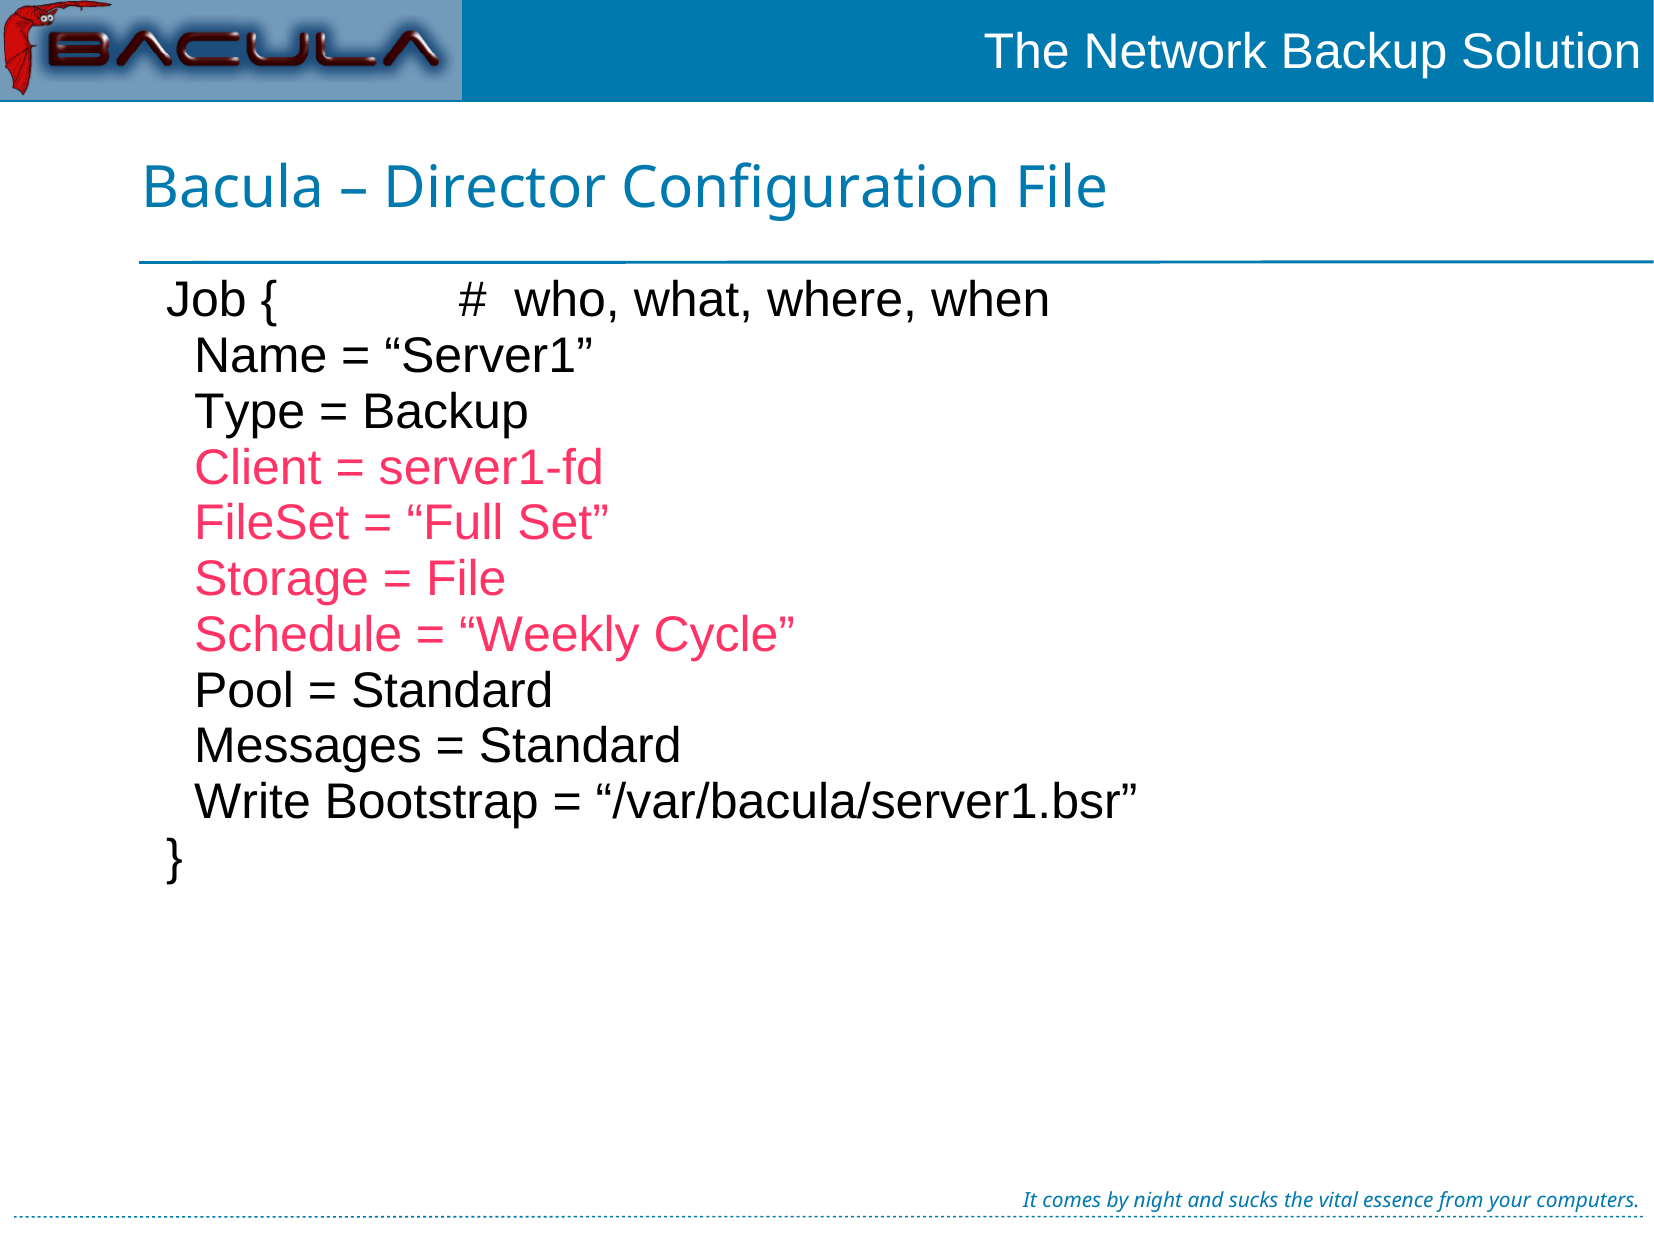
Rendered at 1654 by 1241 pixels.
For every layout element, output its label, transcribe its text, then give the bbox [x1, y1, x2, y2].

picture [0, 0, 461, 99]
list Job { # who, what, where, when Name = “Server1” Type = Backup Client = server1-fd FileSet = “Full Set” Storage = File Schedule = “Weekly Cycle” Pool = Standard Messages = Standard Write Bootstrap = “/var/bacula/server1.bsr” } [107, 271, 1501, 1089]
title Bacula – Director Configuration File [141, 112, 1501, 226]
